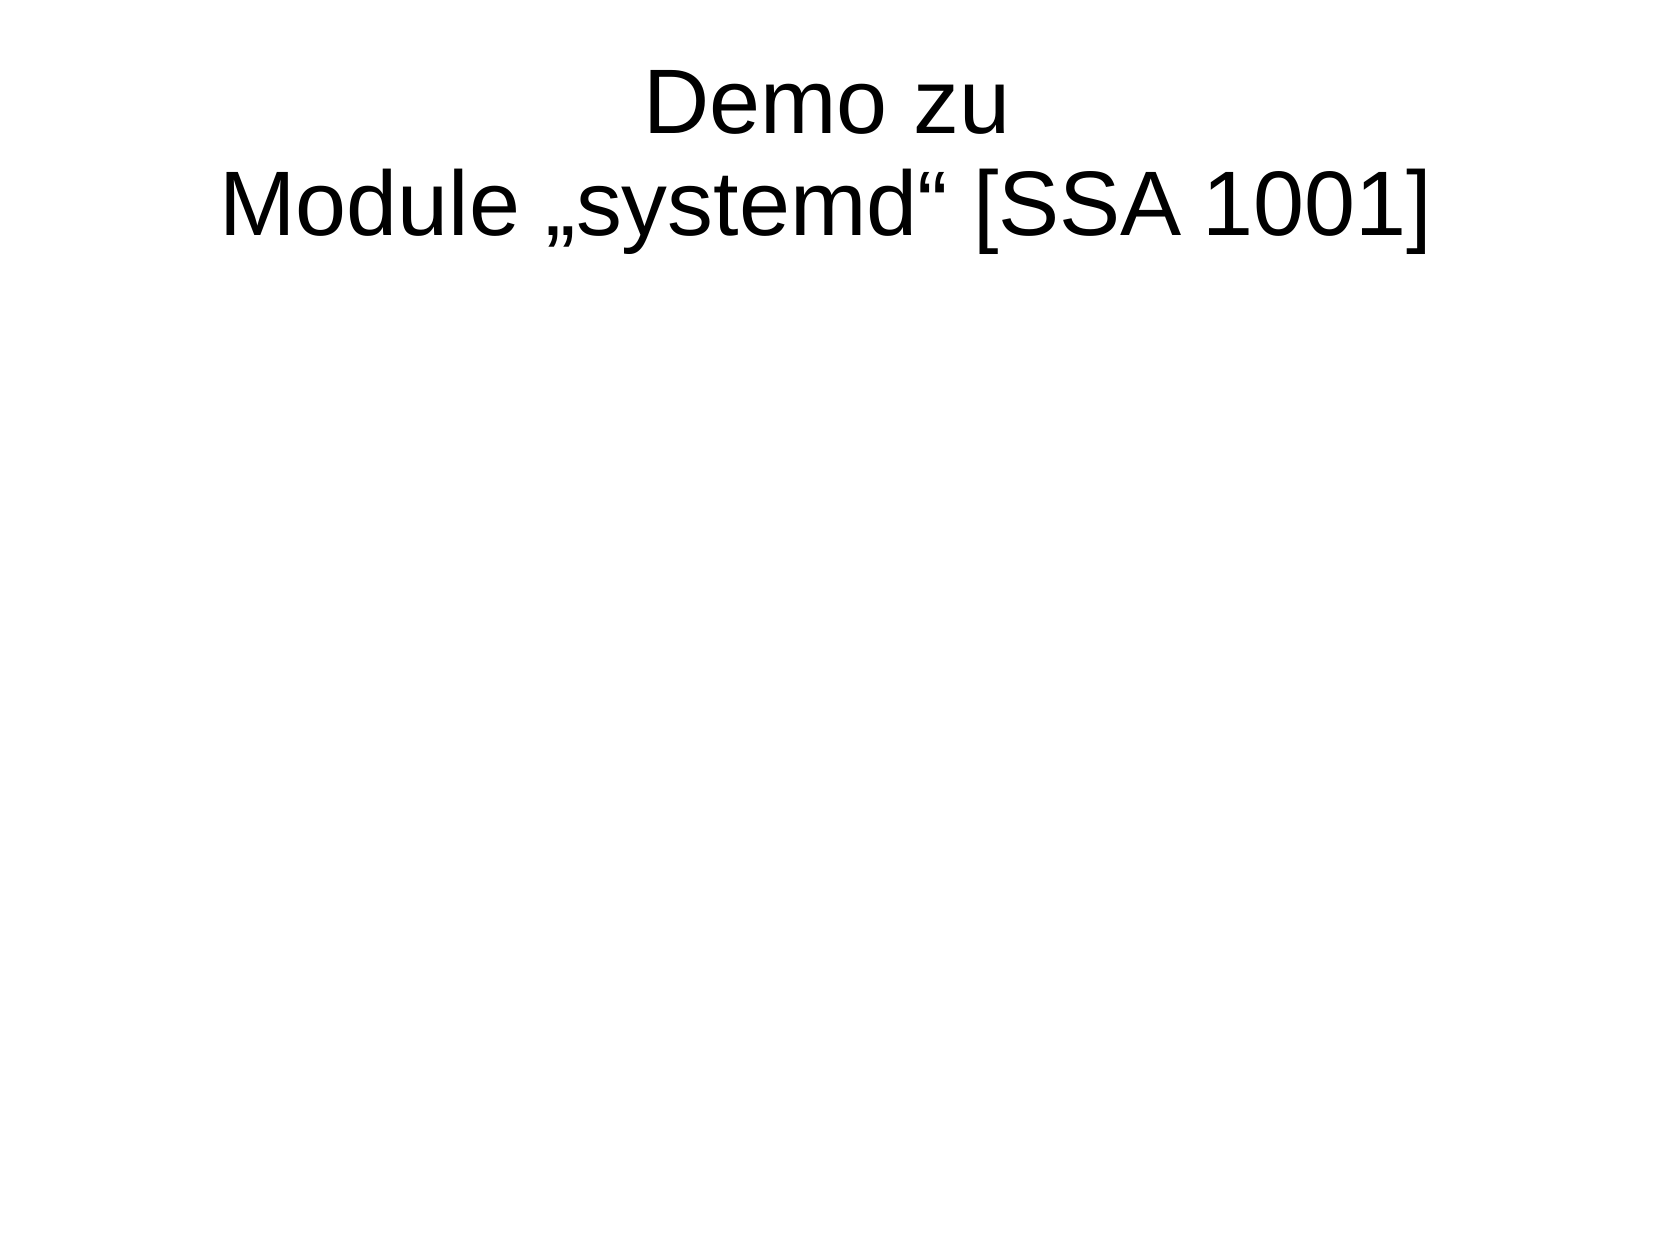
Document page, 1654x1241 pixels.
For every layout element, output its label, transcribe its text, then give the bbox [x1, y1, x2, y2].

title Demo zu Module „systemd“ [SSA 1001] [82, 49, 1571, 257]
